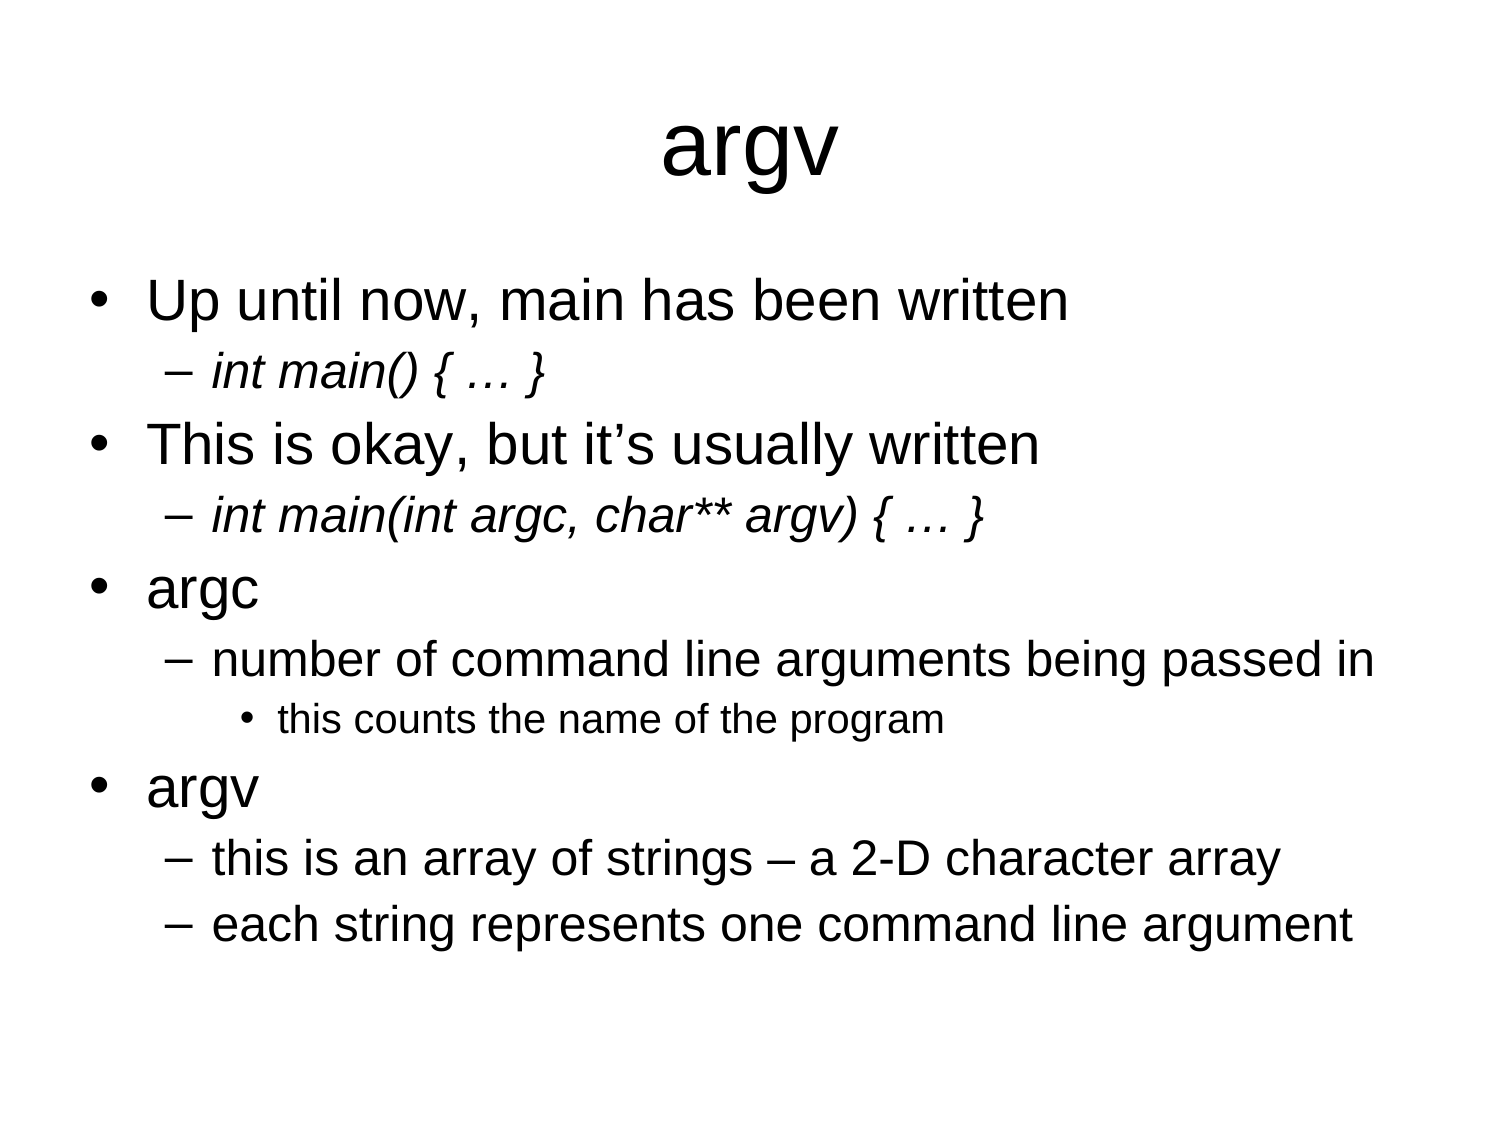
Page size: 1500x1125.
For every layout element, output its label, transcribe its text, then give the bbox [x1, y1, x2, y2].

list Up until now, main has been written int main() { … } This is okay, but it’s usually written int main(int argc, char** argv) { … } argc number of command line arguments being passed in this counts the name of the program argv this is an array of strings – a 2-D character array each string represents one command line argument [75, 262, 1426, 1005]
title argv [75, 45, 1426, 233]
